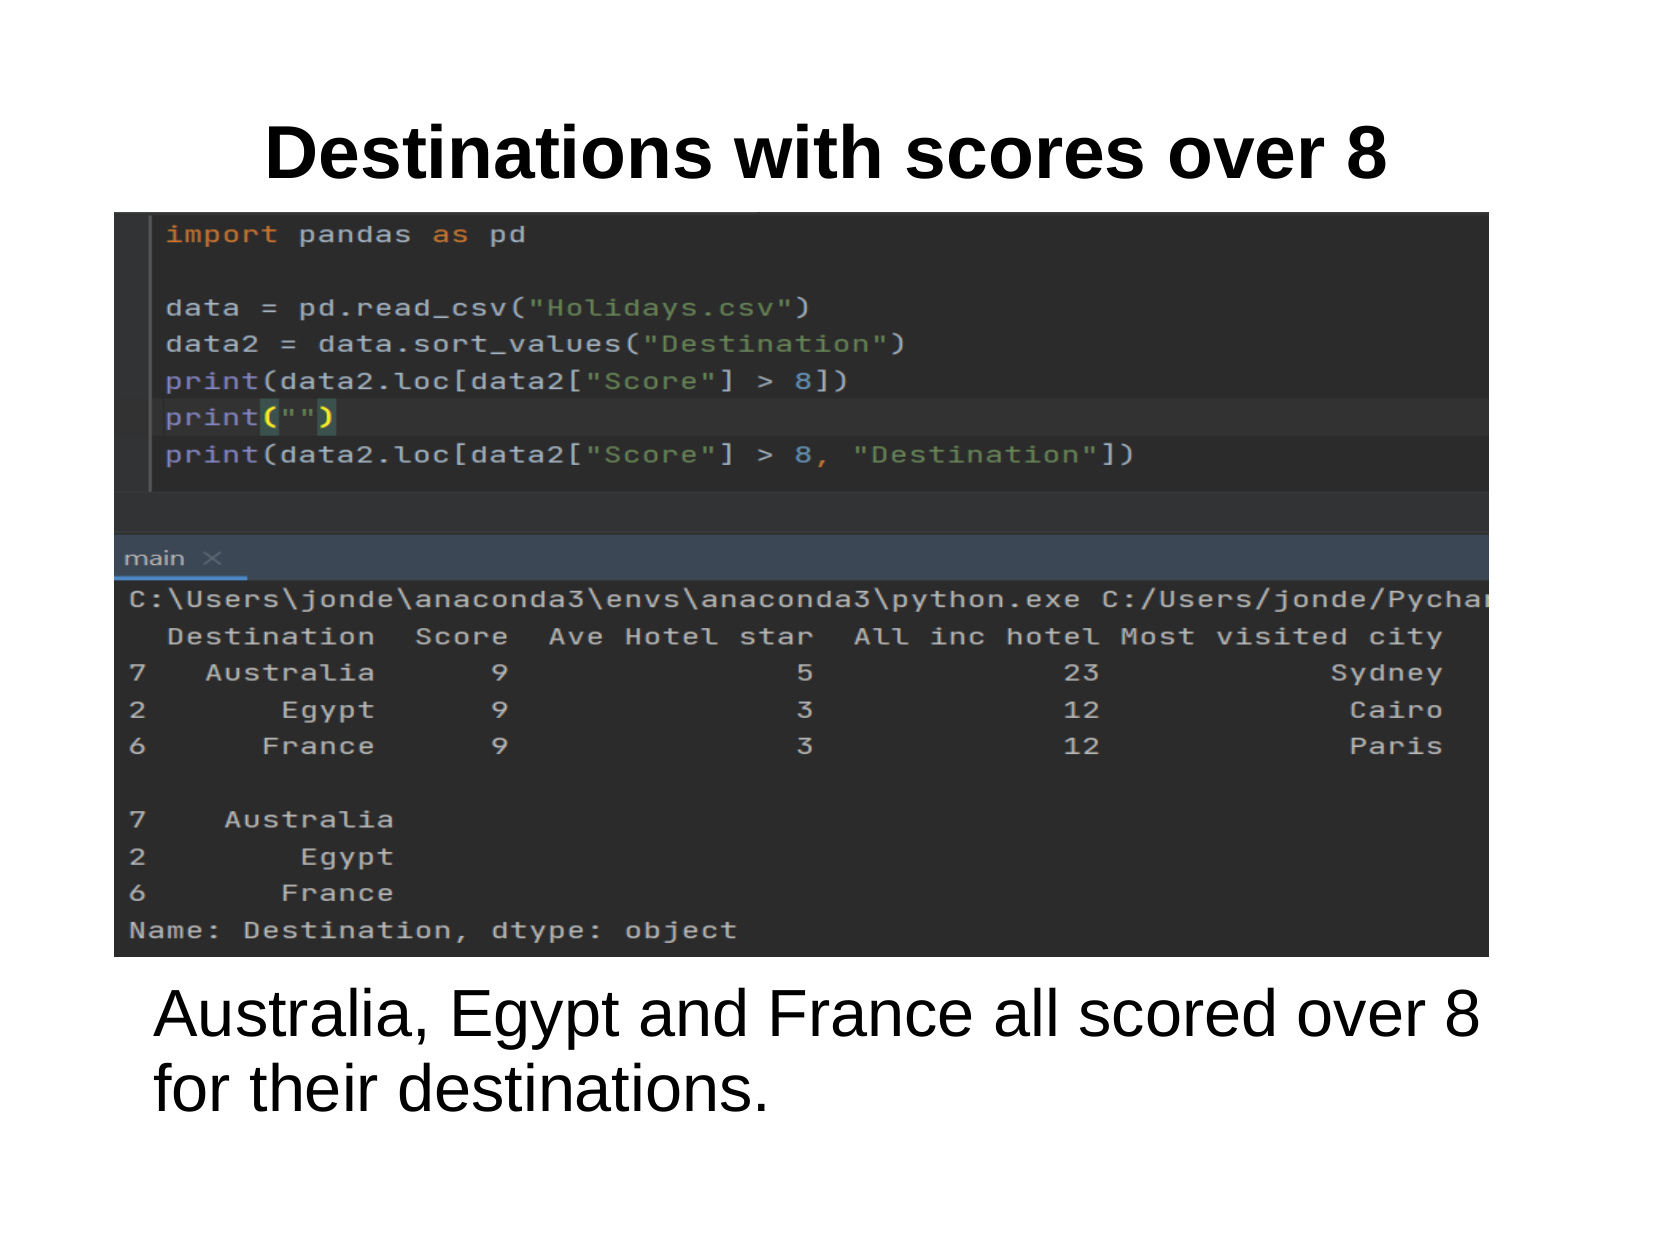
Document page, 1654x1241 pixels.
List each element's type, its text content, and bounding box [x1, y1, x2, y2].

list Australia, Egypt and France all scored over 8 for their destinations. [82, 350, 1571, 1170]
title Destinations with scores over 8 [82, 49, 1571, 257]
picture [114, 212, 1489, 957]
